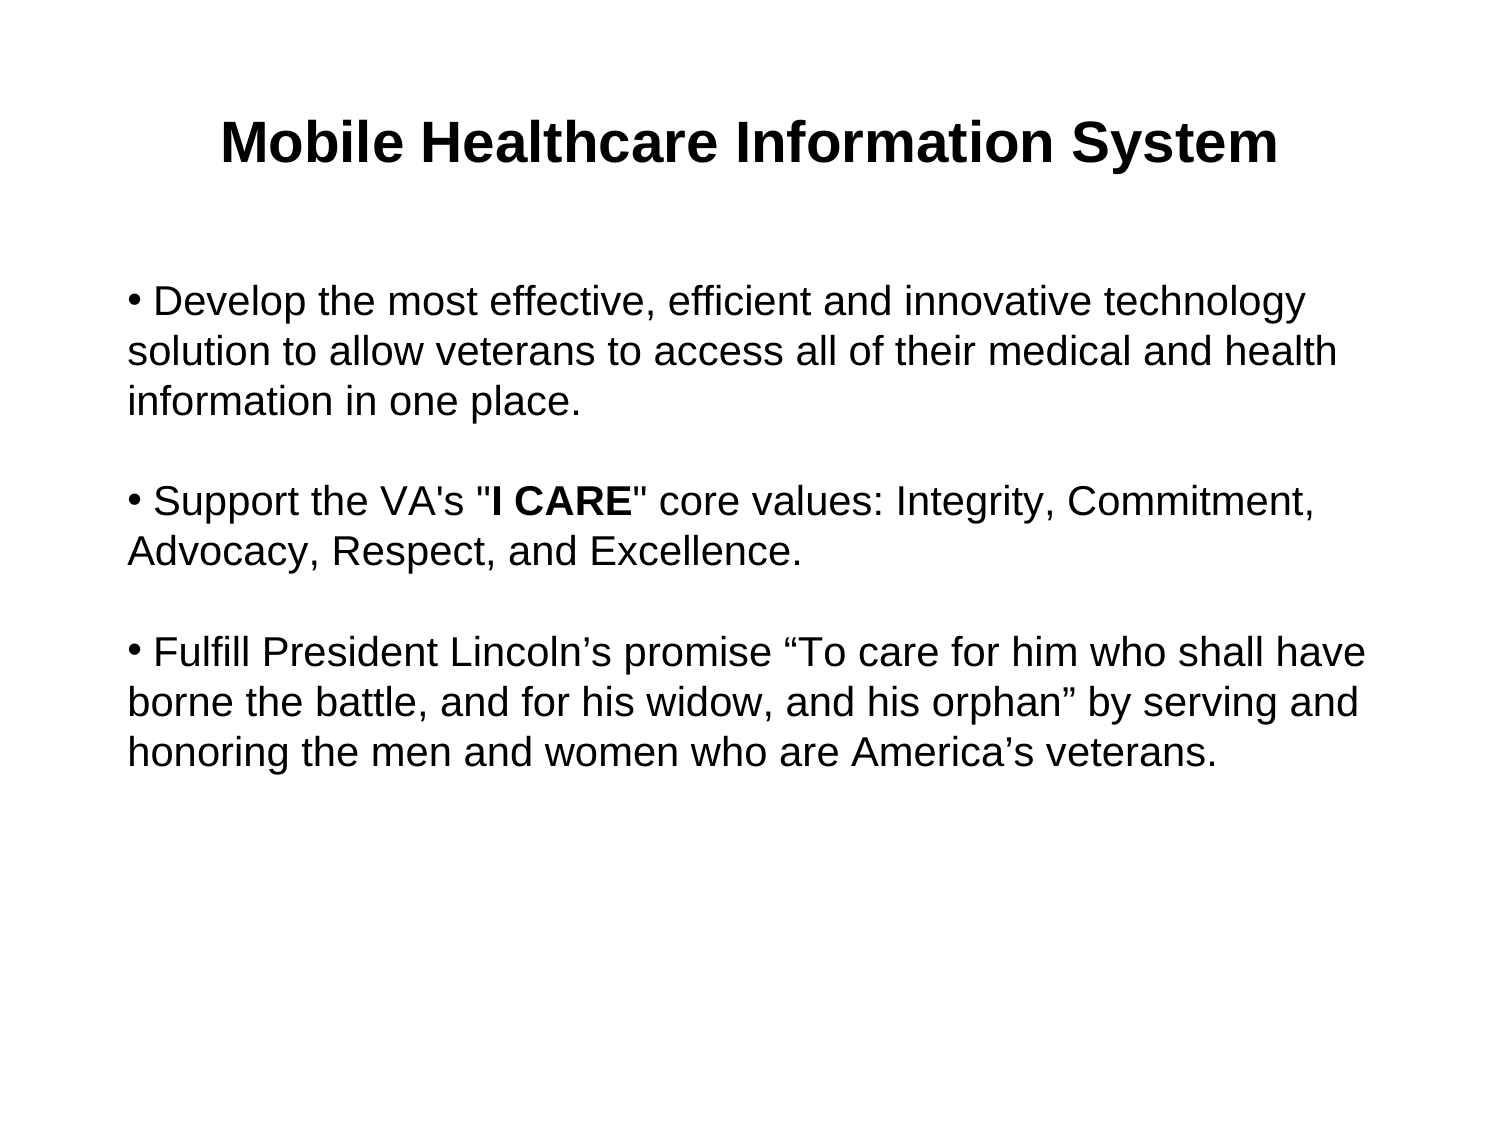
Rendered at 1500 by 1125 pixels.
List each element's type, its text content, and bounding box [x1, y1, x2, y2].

title Mobile Healthcare Information System [75, 45, 1426, 233]
text_box Develop the most effective, efficient and innovative technology solution to allow veterans to access all of their medical and health information in one place. Support the VA's "I CARE" core values: Integrity, Commitment, Advocacy, Respect, and Excellence. Fulfill President Lincoln’s promise “To care for him who shall have borne the battle, and for his widow, and his orphan” by serving and honoring the men and women who are America’s veterans. [112, 266, 1438, 783]
